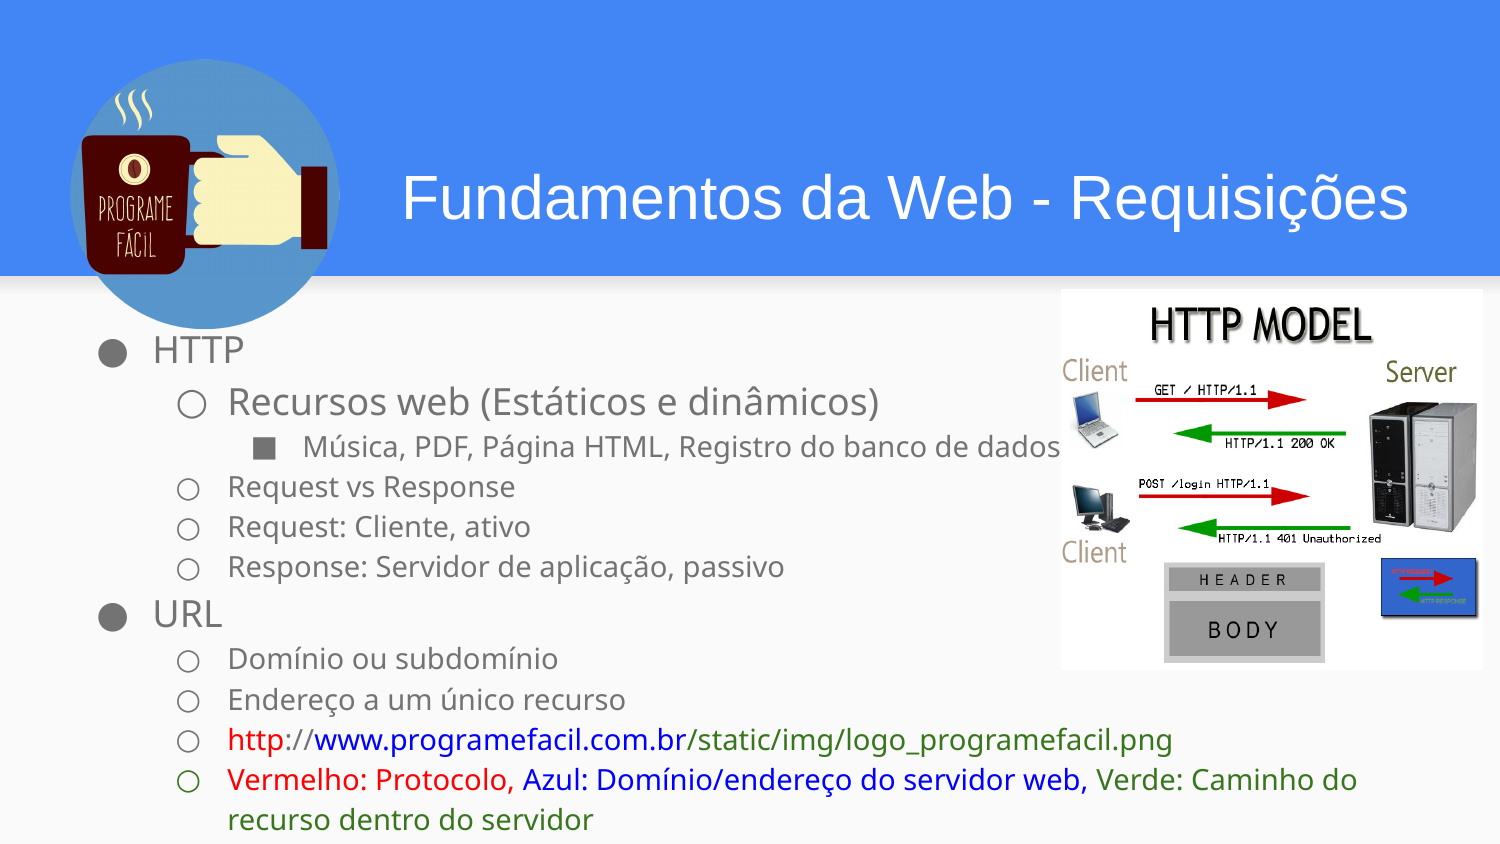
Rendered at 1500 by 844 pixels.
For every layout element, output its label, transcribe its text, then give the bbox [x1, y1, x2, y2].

picture [24, 57, 385, 330]
list HTTP Recursos web (Estáticos e dinâmicos) Música, PDF, Página HTML, Registro do banco de dados Request vs Response Request: Cliente, ativo Response: Servidor de aplicação, passivo URL Domínio ou subdomínio Endereço a um único recurso http://www.programefacil.com.br/static/img/logo_programefacil.png Vermelho: Protocolo, Azul: Domínio/endereço do servidor web, Verde: Caminho do recurso dentro do servidor [62, 304, 1462, 823]
picture [1061, 289, 1483, 670]
title Fundamentos da Web - Requisições [385, 121, 1427, 248]
